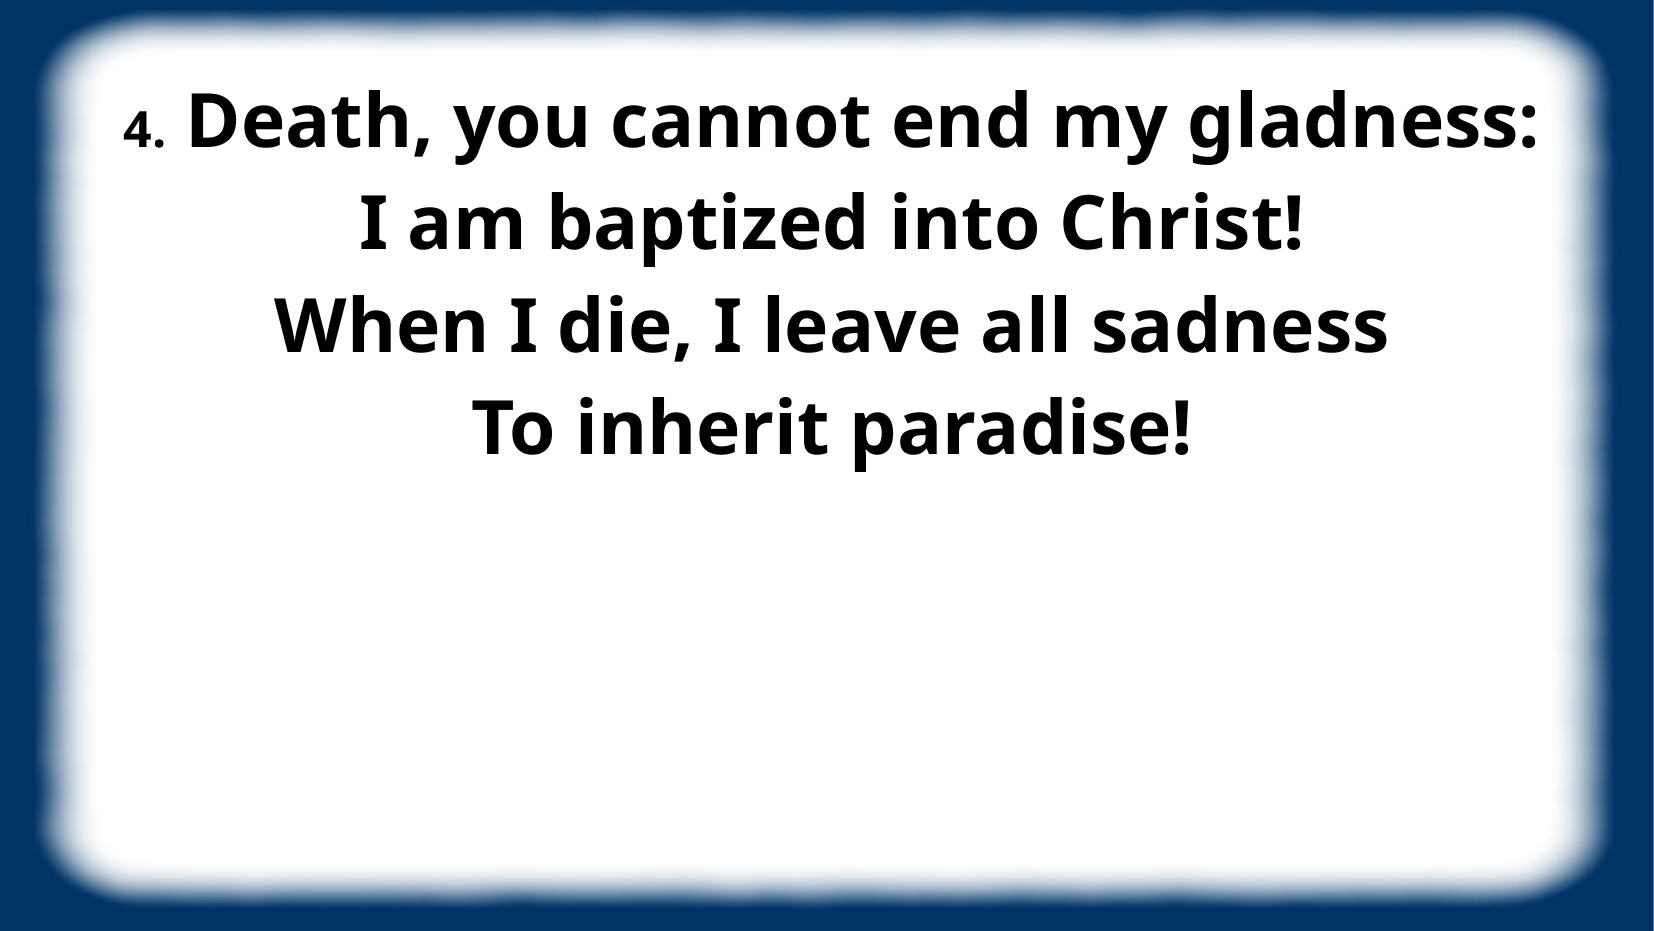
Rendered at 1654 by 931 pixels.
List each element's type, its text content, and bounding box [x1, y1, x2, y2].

text_box 4. Death, you cannot end my gladness: I am baptized into Christ! When I die, I leave all sadness To inherit paradise! [90, 60, 1576, 473]
picture [0, 0, 1654, 931]
